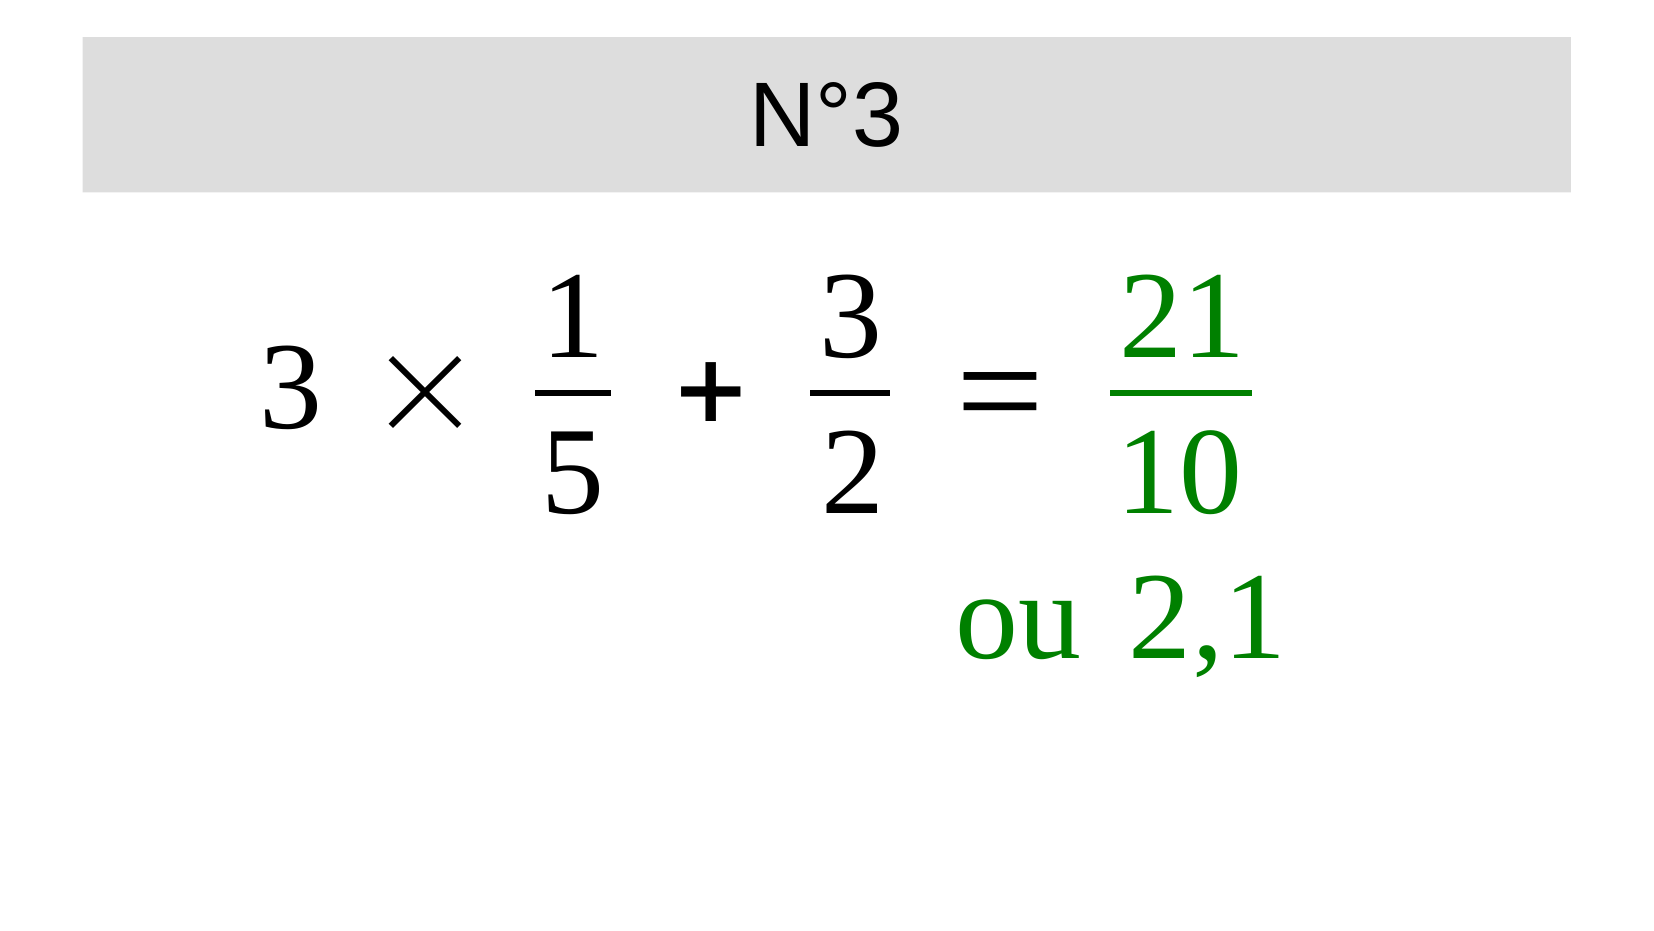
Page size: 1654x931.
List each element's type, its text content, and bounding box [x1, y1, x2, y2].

title N°3 [82, 37, 1571, 193]
chart [233, 246, 1536, 686]
